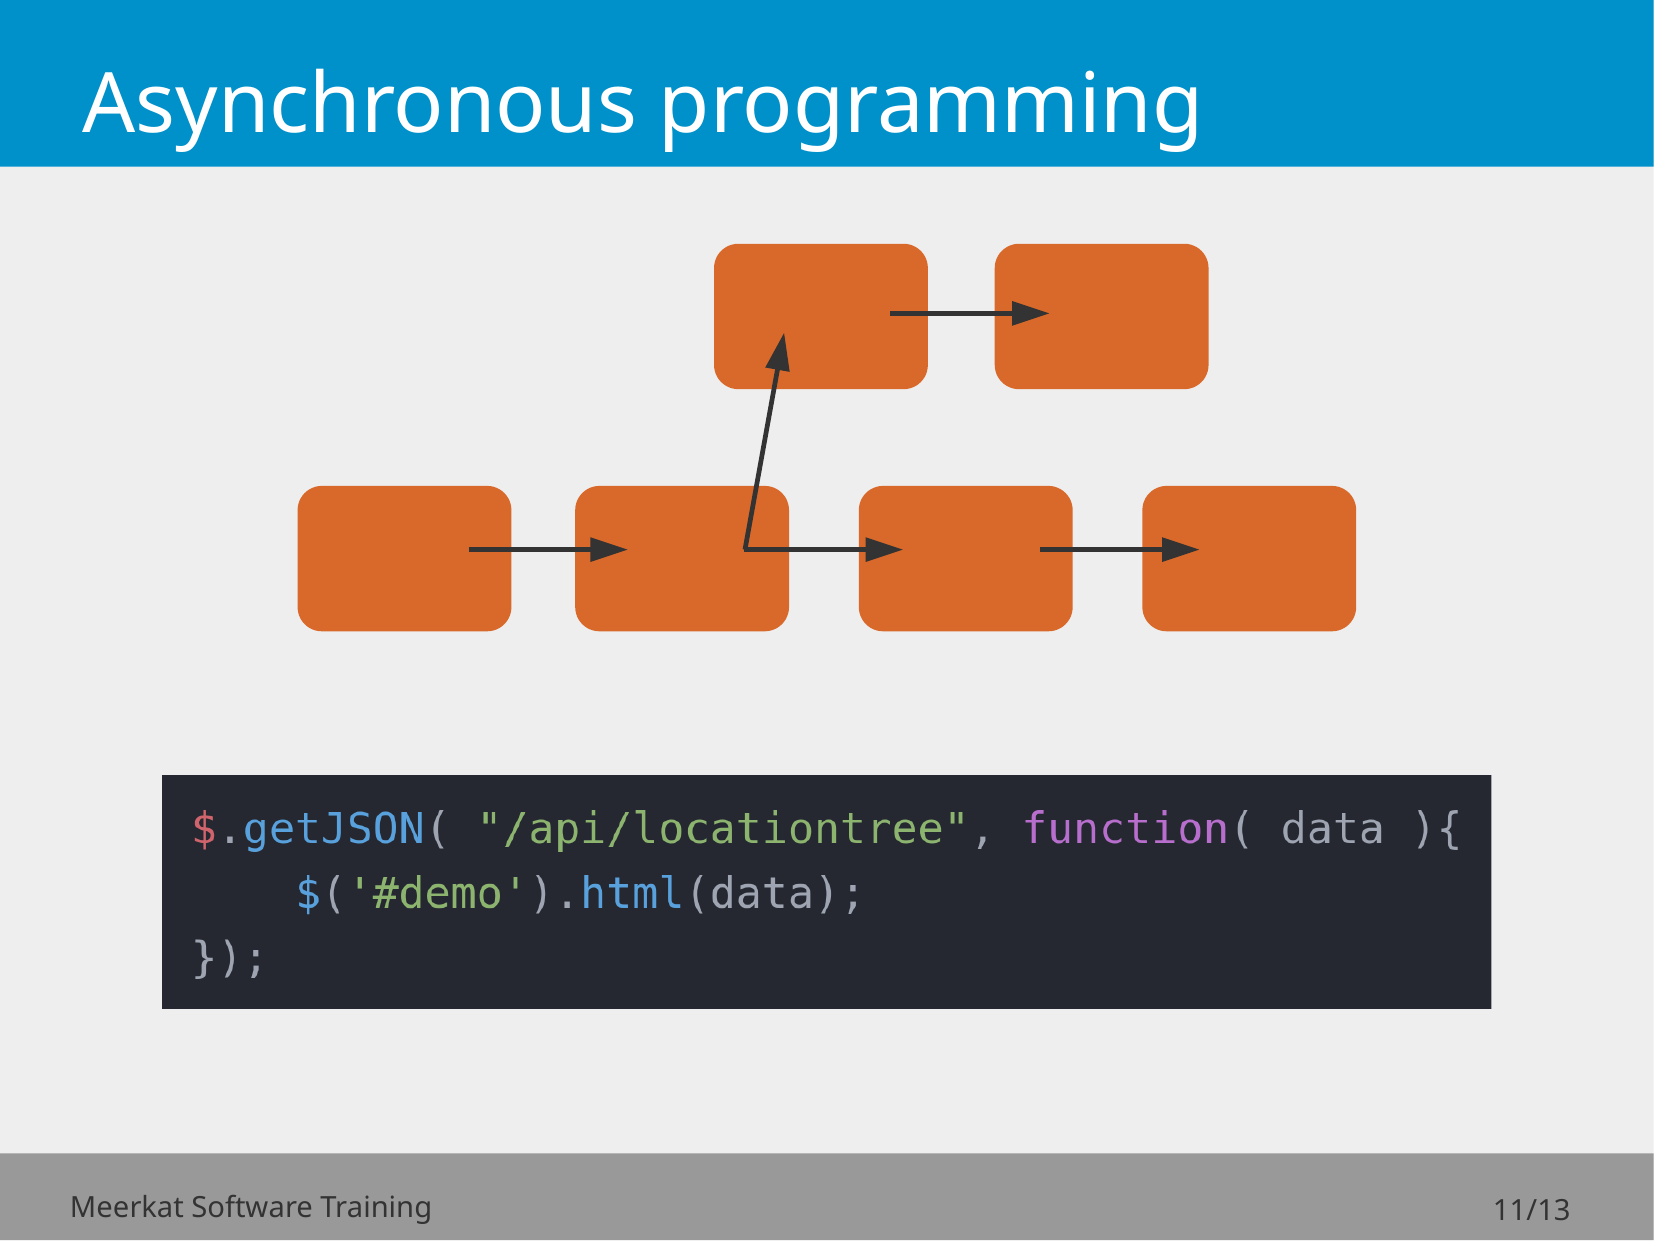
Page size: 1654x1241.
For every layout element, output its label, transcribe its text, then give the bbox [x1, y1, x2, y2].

text_box [858, 485, 1073, 632]
text_box [1142, 485, 1357, 632]
title Asynchronous programming [82, 0, 1571, 204]
text_box [749, 485, 790, 547]
text_box [575, 485, 790, 632]
text_box [994, 243, 1209, 390]
picture [162, 775, 1492, 1009]
text_box [297, 485, 512, 632]
text_box [714, 243, 928, 390]
